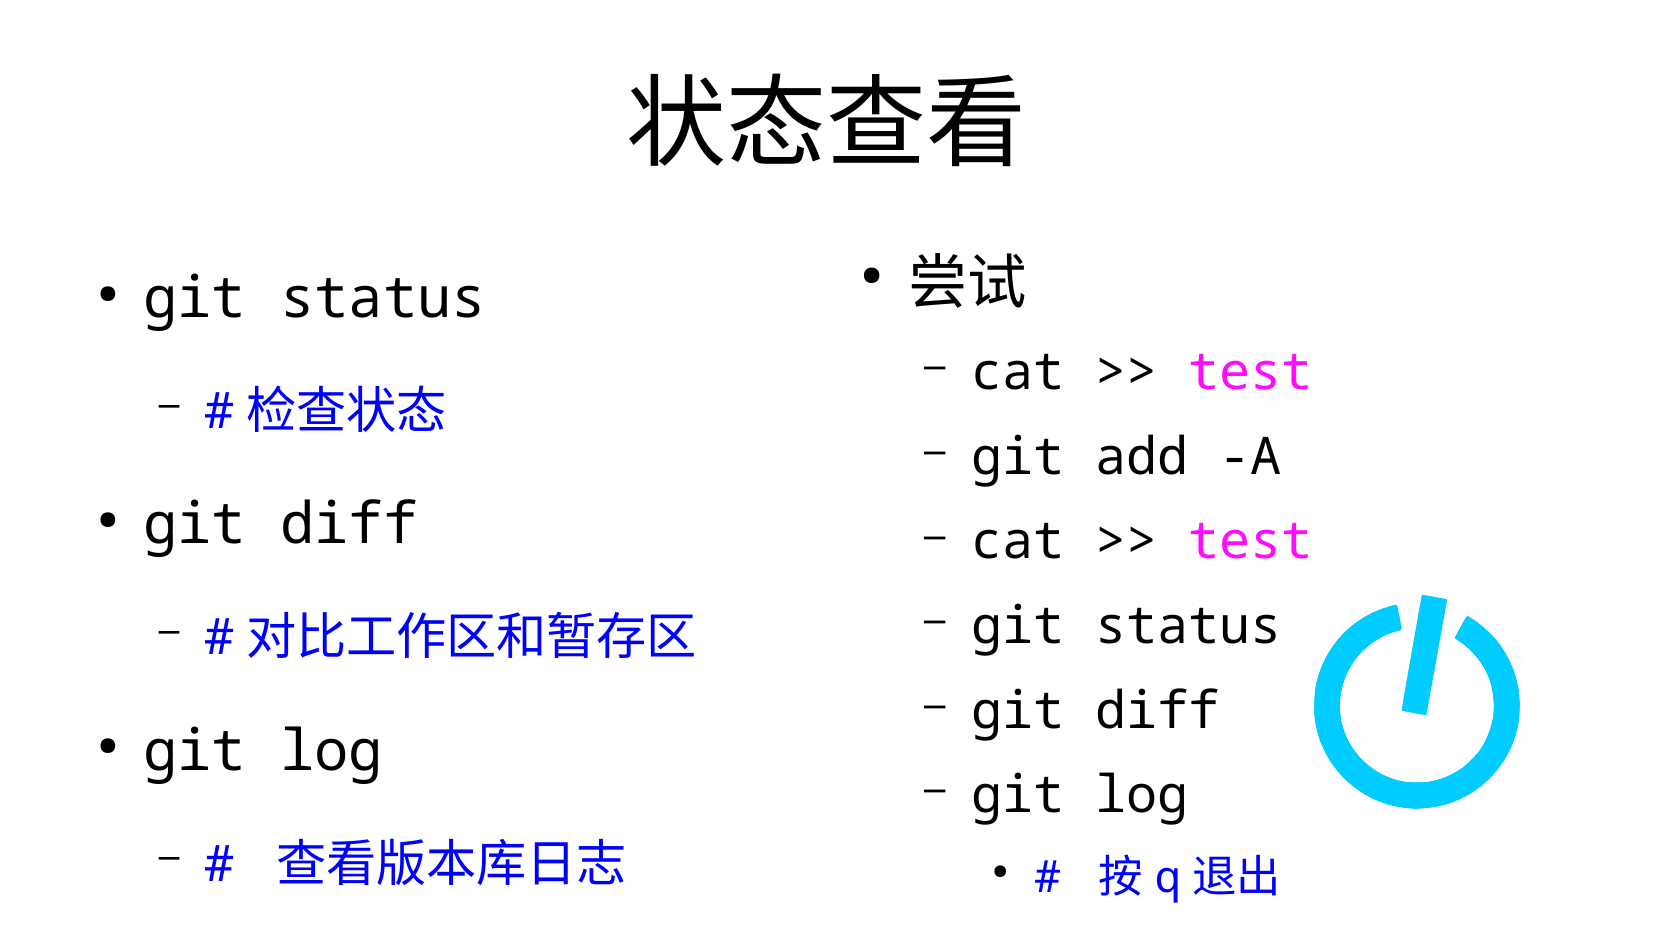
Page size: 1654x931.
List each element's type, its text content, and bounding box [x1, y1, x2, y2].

list 尝试 cat >> test git add -A cat >> test git status git diff git log # 按q退出 [845, 217, 1572, 910]
list git status #检查状态 git diff #对比工作区和暂存区 git log # 查看版本库日志 [82, 217, 809, 898]
title 状态查看 [82, 37, 1571, 193]
